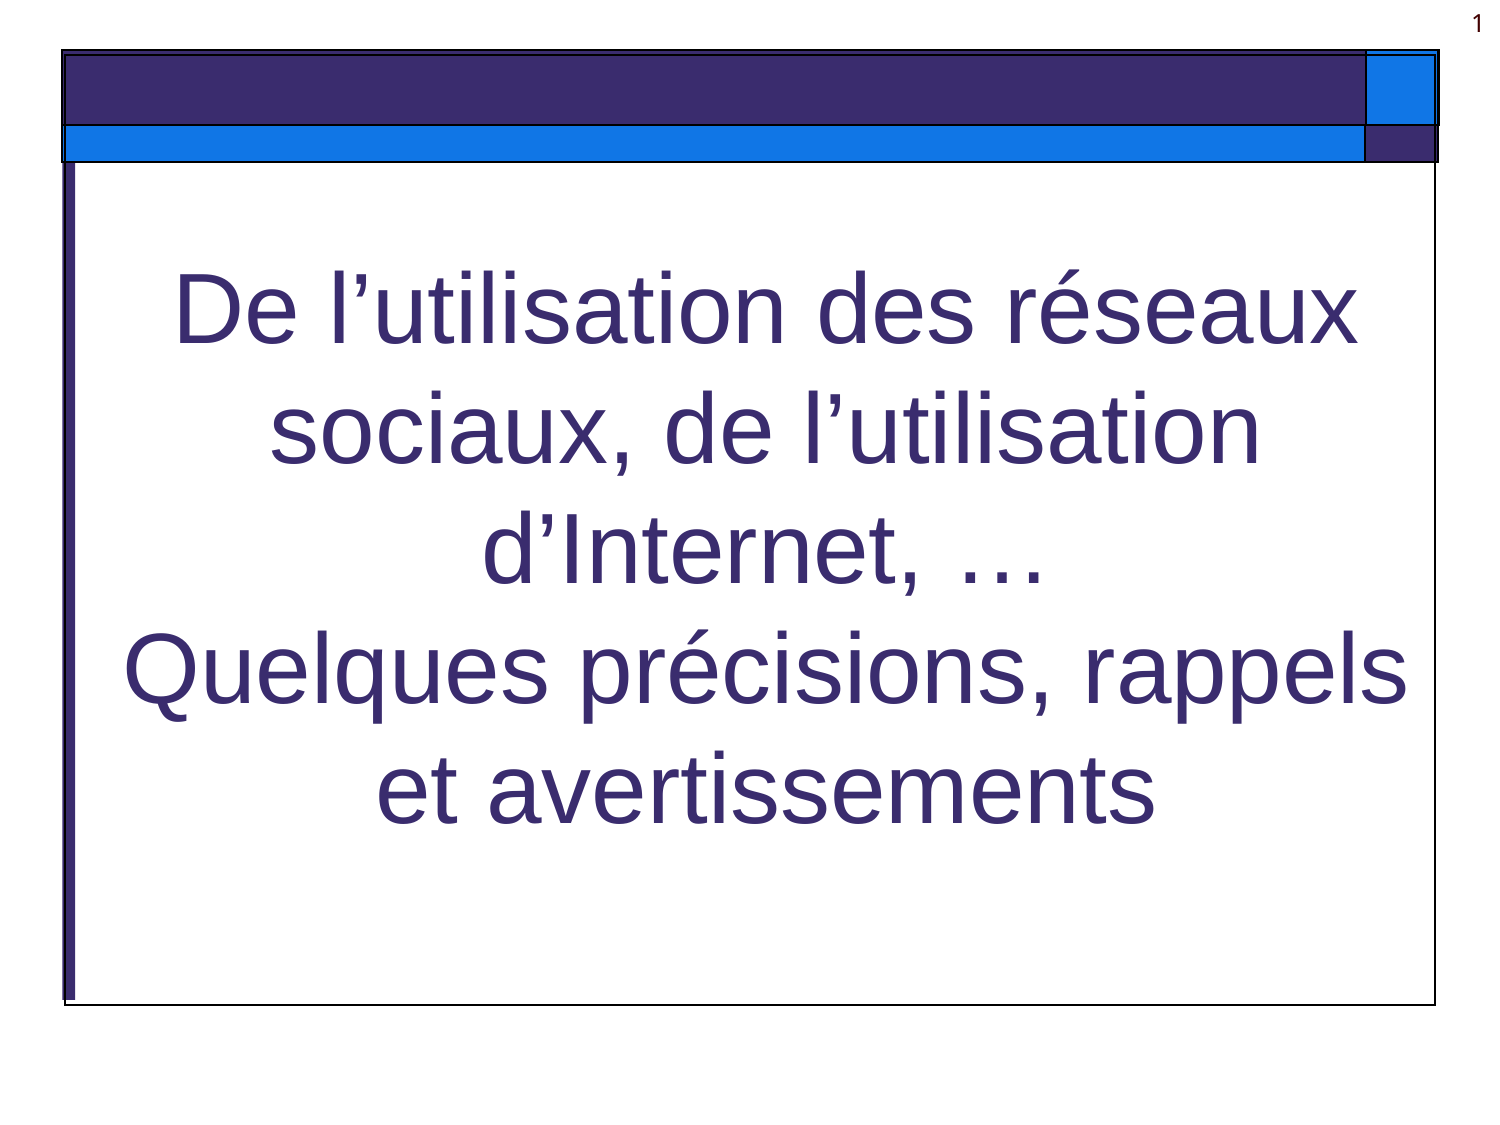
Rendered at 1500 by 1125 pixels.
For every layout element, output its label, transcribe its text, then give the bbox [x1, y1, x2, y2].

text_box De l’utilisation des réseaux sociaux, de l’utilisation d’Internet, … Quelques précisions, rappels et avertissements [74, 236, 1459, 852]
text_box <numéro> [1187, 0, 1500, 76]
